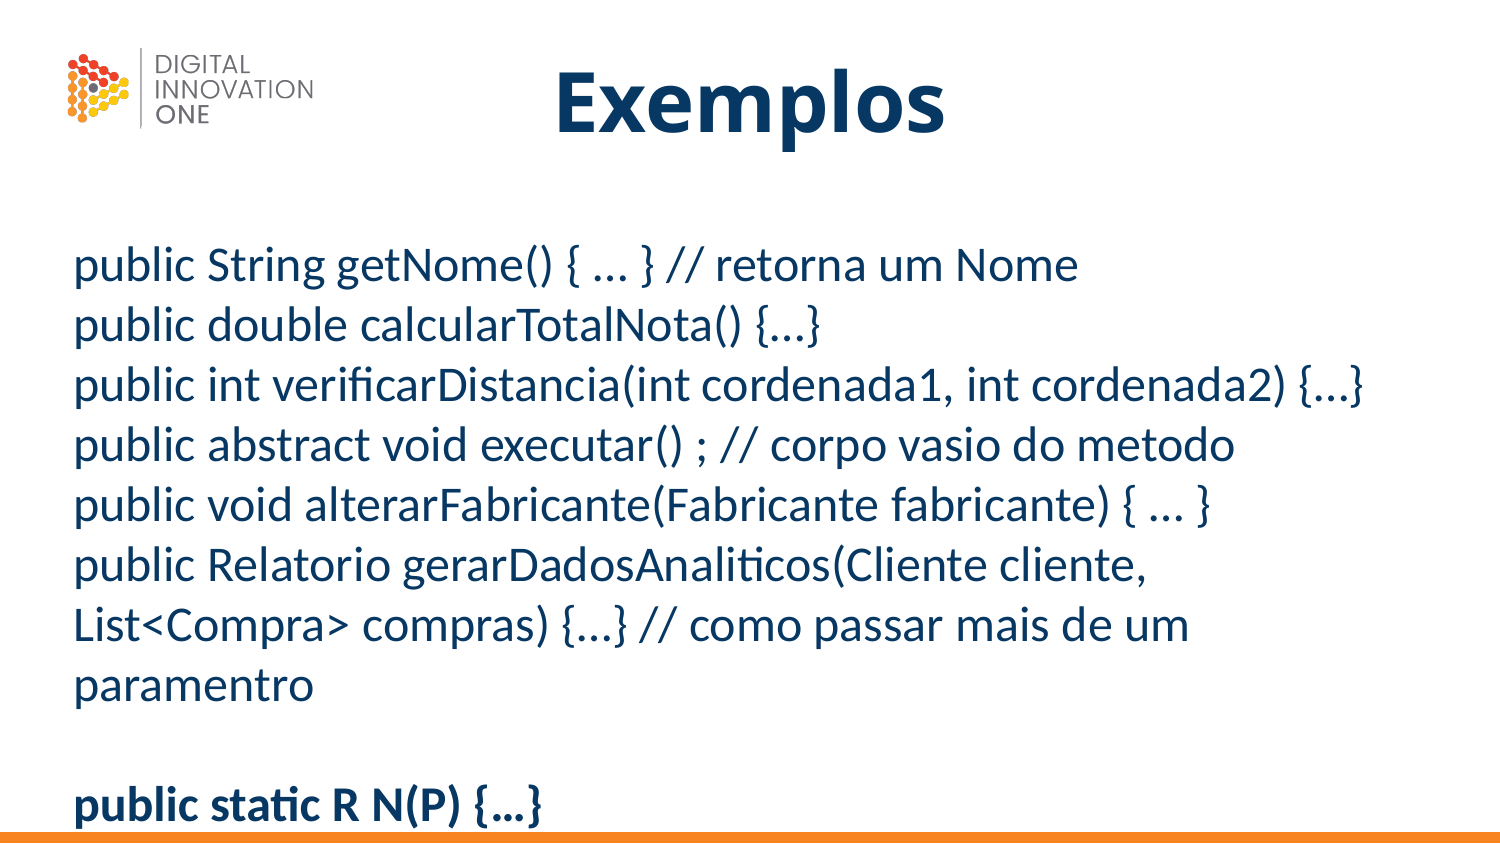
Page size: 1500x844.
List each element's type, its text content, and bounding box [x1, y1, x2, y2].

text_box public String getNome() { … } // retorna um Nome public double calcularTotalNota() {…} public int verificarDistancia(int cordenada1, int cordenada2) {…} public abstract void executar() ; // corpo vasio do metodo public void alterarFabricante(Fabricante fabricante) { … } public Relatorio gerarDadosAnaliticos(Cliente cliente, List<Compra> compras) {…} // como passar mais de um paramentro public static R N(P) {…} [58, 216, 1449, 717]
subtitle Exemplos [51, 50, 1449, 148]
picture [51, 39, 330, 137]
text_box [0, 832, 1500, 843]
